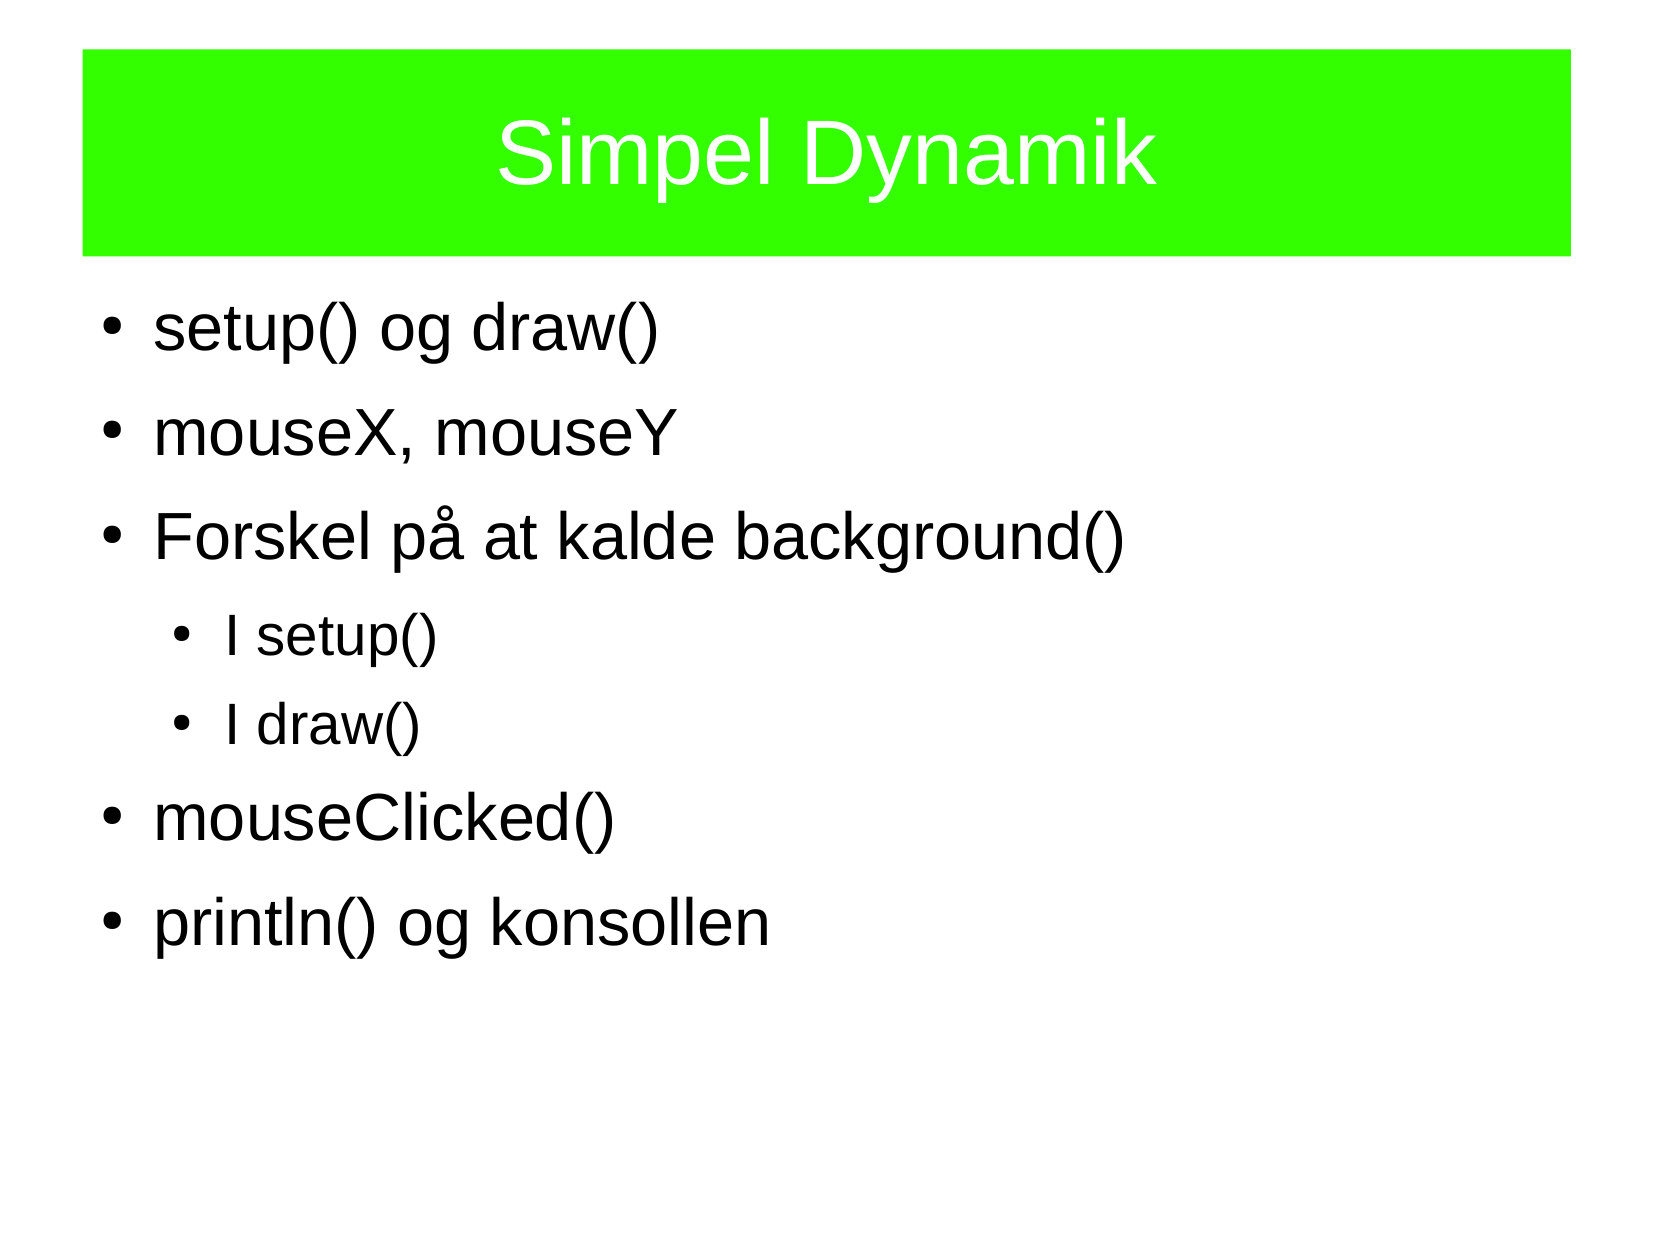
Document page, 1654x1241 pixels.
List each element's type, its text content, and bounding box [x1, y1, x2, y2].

list setup() og draw() mouseX, mouseY Forskel på at kalde background() I setup() I draw() mouseClicked() println() og konsollen [82, 290, 1571, 1109]
title Simpel Dynamik [82, 49, 1571, 257]
